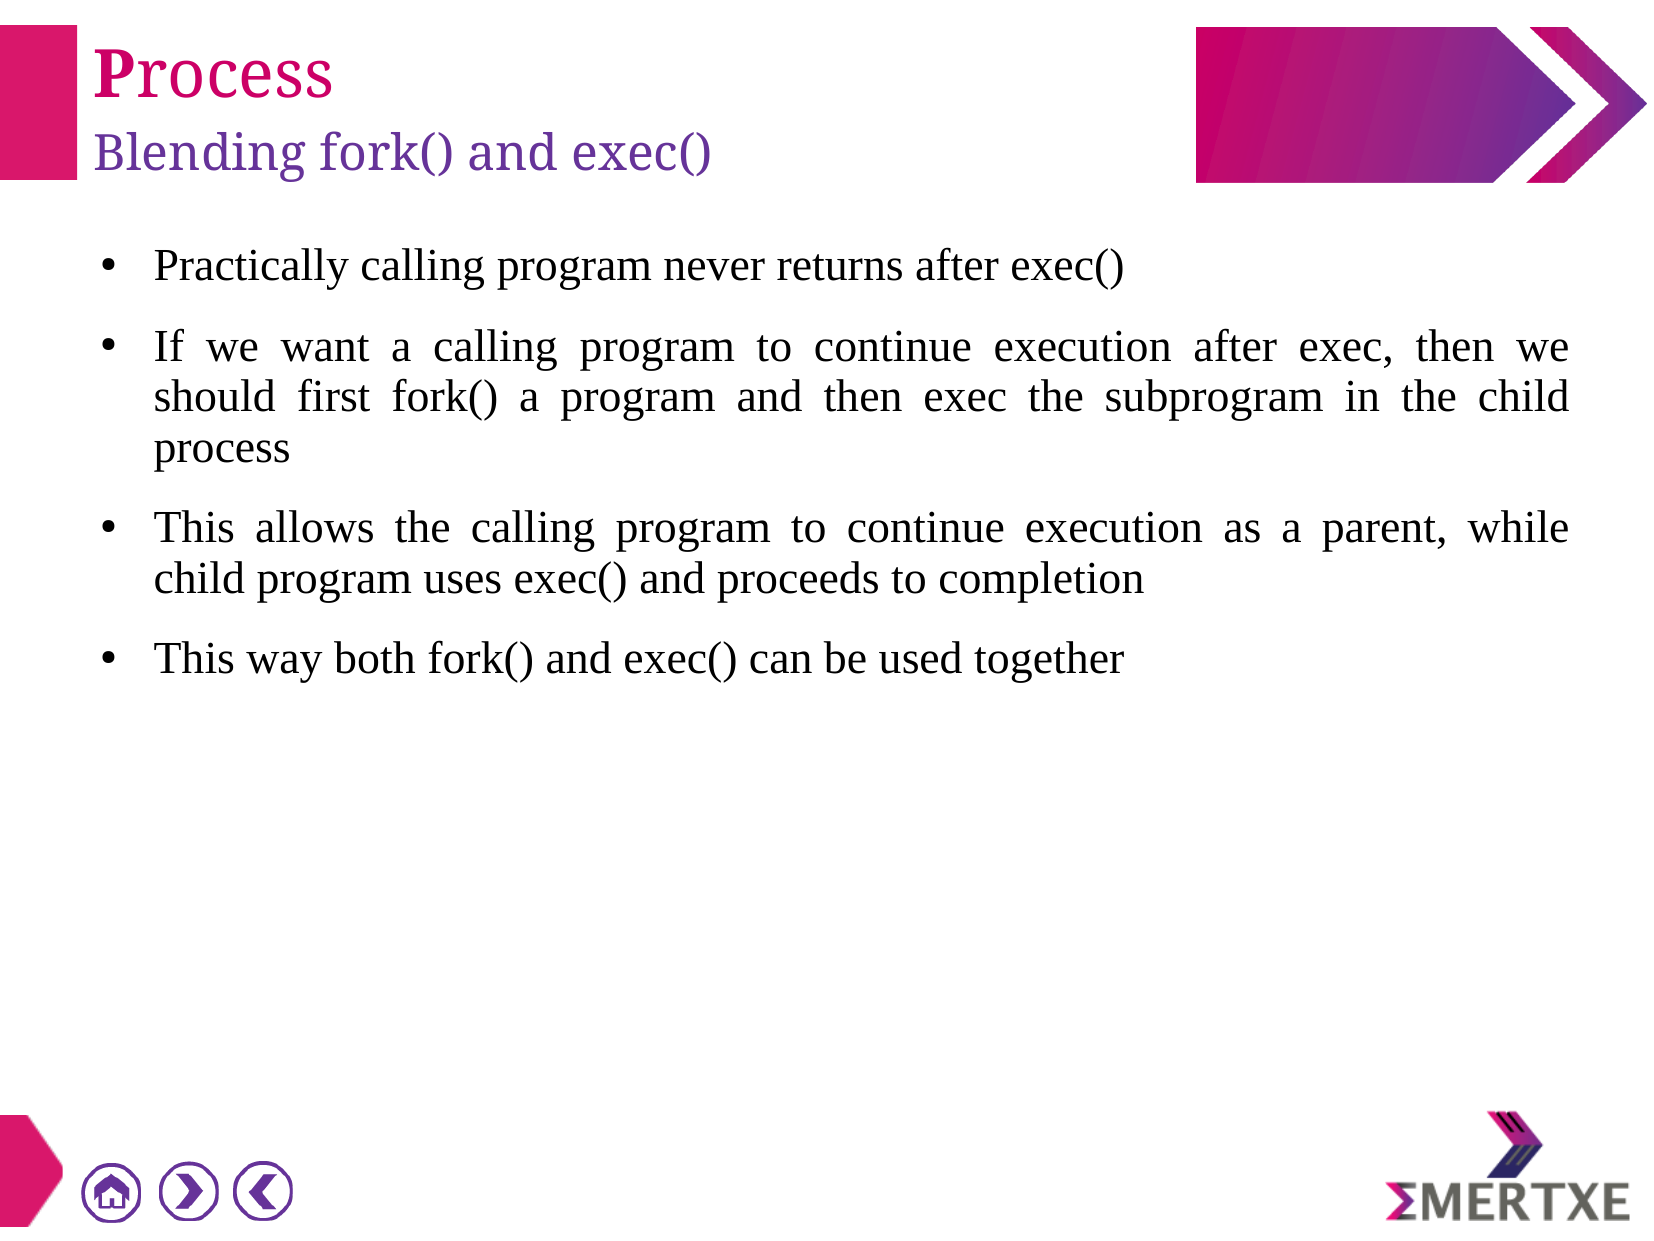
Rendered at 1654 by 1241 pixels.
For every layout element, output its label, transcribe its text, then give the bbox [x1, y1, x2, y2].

picture [1571, 27, 1647, 183]
picture [159, 1161, 219, 1221]
title Process Blending fork() and exec() [93, 2, 1571, 210]
picture [1385, 1107, 1631, 1221]
list Practically calling program never returns after exec() If we want a calling program to continue execution after exec, then we should first fork() a program and then exec the subprogram in the child process This allows the calling program to continue execution as a parent, while child program uses exec() and proceeds to completion This way both fork() and exec() can be used together [82, 240, 1571, 1094]
picture [81, 1163, 141, 1223]
picture [233, 1161, 293, 1221]
